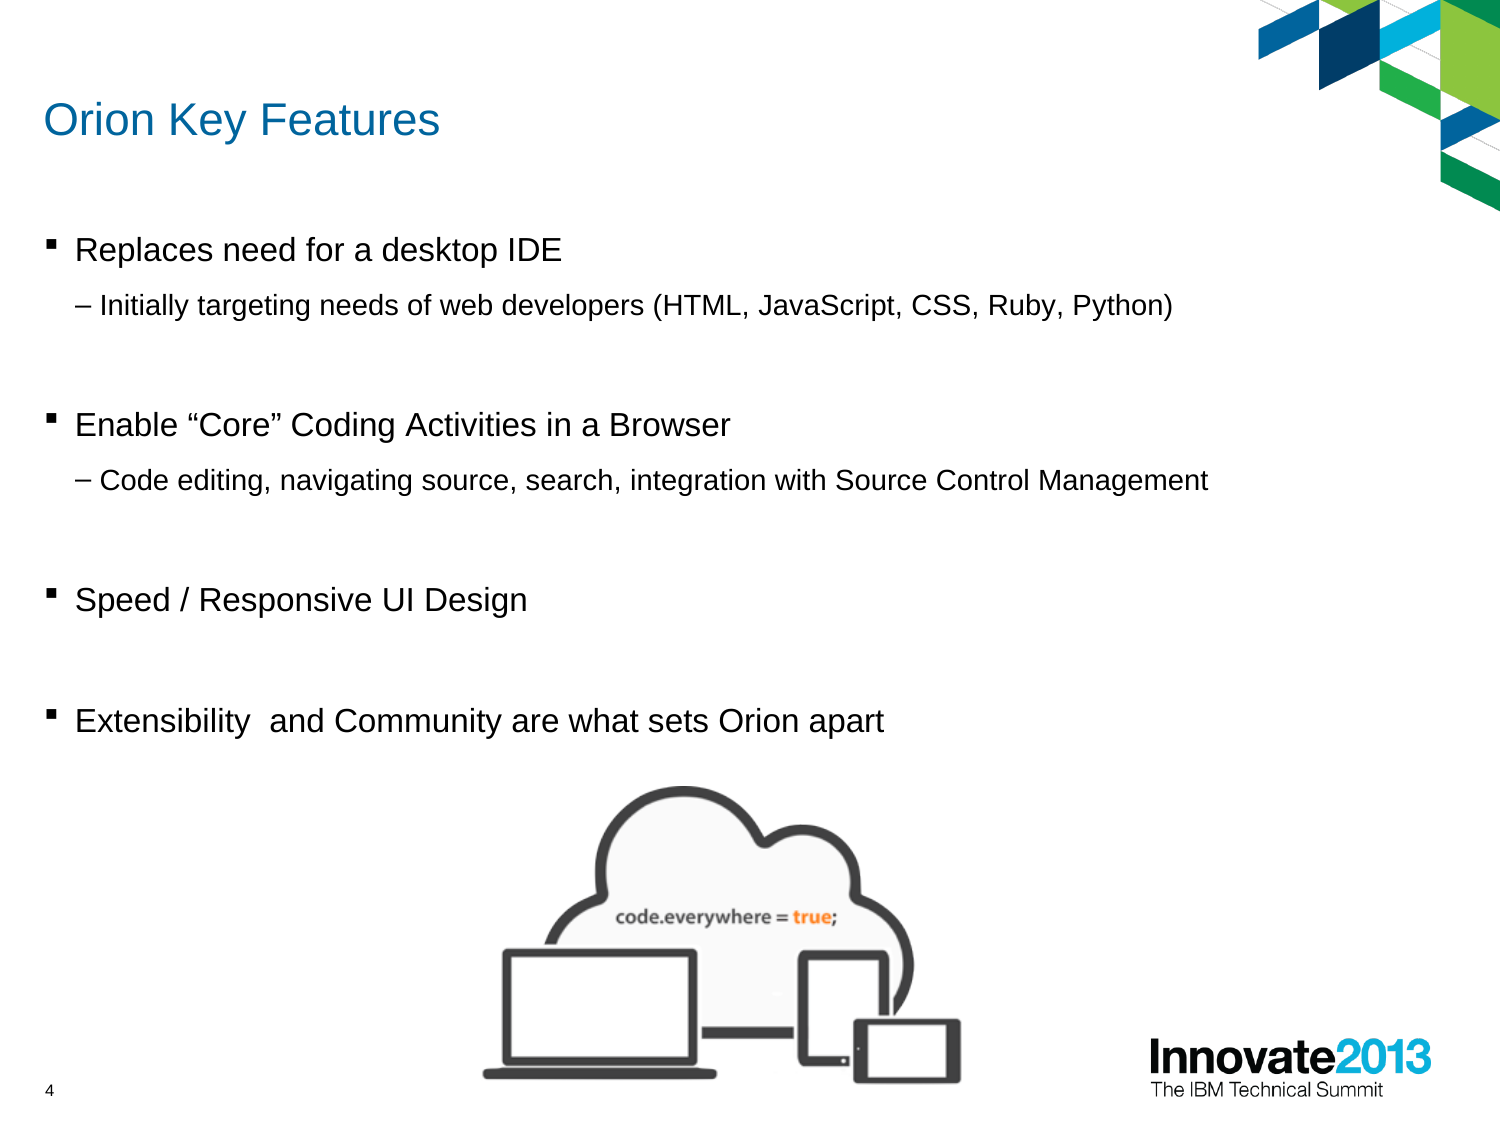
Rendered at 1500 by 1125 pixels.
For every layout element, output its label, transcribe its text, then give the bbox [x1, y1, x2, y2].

picture [1254, 0, 1500, 219]
title Orion Key Features [28, 88, 1247, 154]
picture [480, 786, 963, 1085]
picture [1150, 1034, 1433, 1105]
text_box <number> [29, 1072, 91, 1103]
list Replaces need for a desktop IDE Initially targeting needs of web developers (HTML, JavaScript, CSS, Ruby, Python) Enable “Core” Coding Activities in a Browser Code editing, navigating source, search, integration with Source Control Management Speed / Responsive UI Design Extensibility and Community are what sets Orion apart [28, 160, 1439, 1007]
